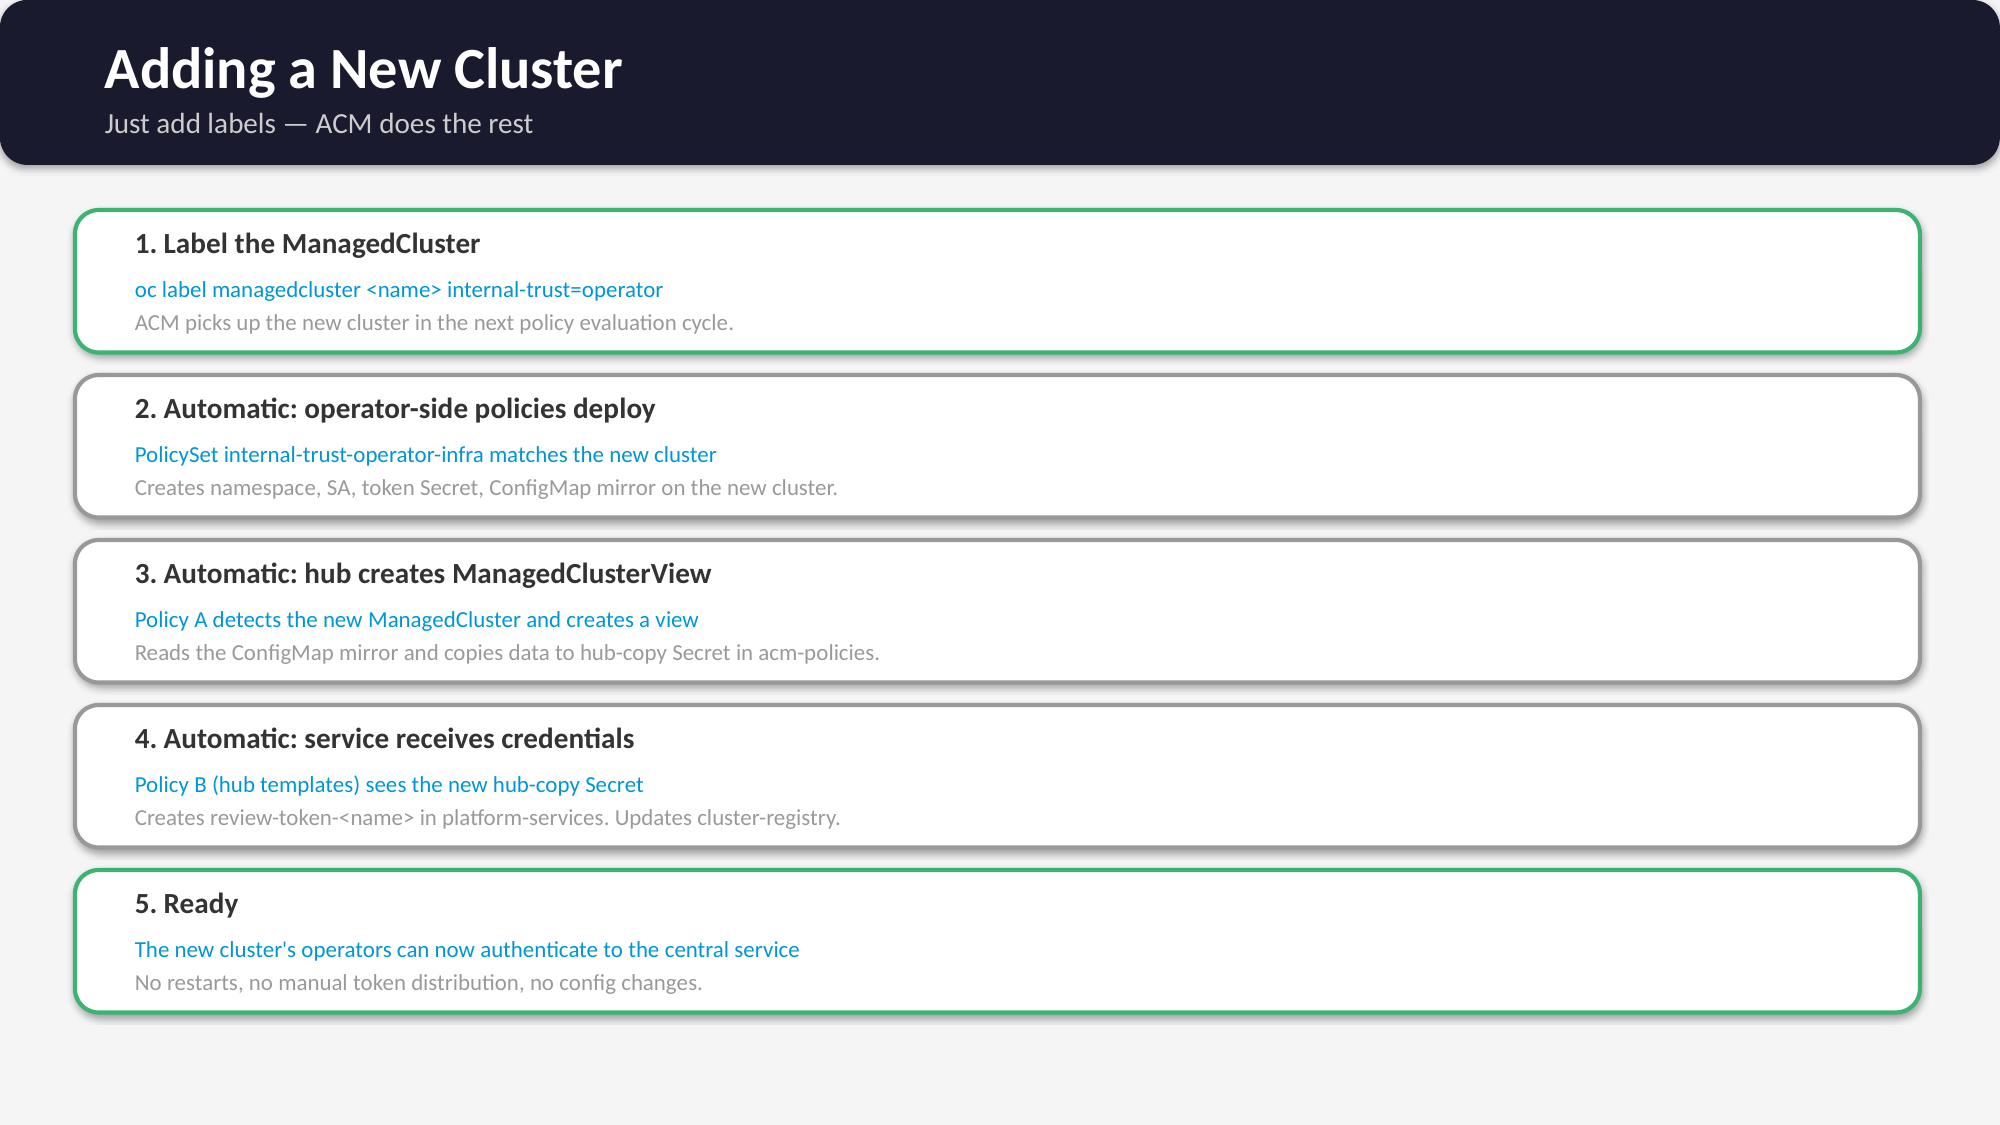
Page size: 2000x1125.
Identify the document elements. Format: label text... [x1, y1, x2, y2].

text_box 3. Automatic: hub creates ManagedClusterView [119, 547, 1620, 598]
text_box 5. Ready [119, 877, 1620, 928]
text_box Adding a New Cluster [89, 22, 1590, 97]
text_box Creates namespace, SA, token Secret, ConfigMap mirror on the new cluster. [119, 464, 1620, 508]
text_box [74, 705, 1920, 848]
text_box 2. Automatic: operator-side policies deploy [119, 382, 1620, 433]
text_box [74, 870, 1920, 1013]
text_box Policy B (hub templates) sees the new hub-copy Secret [119, 761, 1020, 795]
text_box [0, 0, 2000, 165]
text_box No restarts, no manual token distribution, no config changes. [119, 960, 1620, 1003]
text_box 4. Automatic: service receives credentials [119, 712, 1620, 763]
text_box Policy A detects the new ManagedCluster and creates a view [119, 596, 1020, 630]
text_box 1. Label the ManagedCluster [119, 217, 1620, 268]
text_box [74, 210, 1920, 353]
text_box PolicySet internal-trust-operator-infra matches the new cluster [119, 431, 1020, 464]
text_box The new cluster's operators can now authenticate to the central service [119, 926, 1020, 960]
text_box Creates review-token-<name> in platform-services. Updates cluster-registry. [119, 795, 1620, 838]
text_box Reads the ConfigMap mirror and copies data to hub-copy Secret in acm-policies. [119, 630, 1620, 673]
text_box ACM picks up the new cluster in the next policy evaluation cycle. [119, 299, 1620, 343]
text_box [74, 539, 1920, 683]
text_box [74, 375, 1920, 518]
text_box oc label managedcluster <name> internal-trust=operator [119, 266, 1020, 299]
text_box Just add labels — ACM does the rest [89, 97, 1590, 148]
